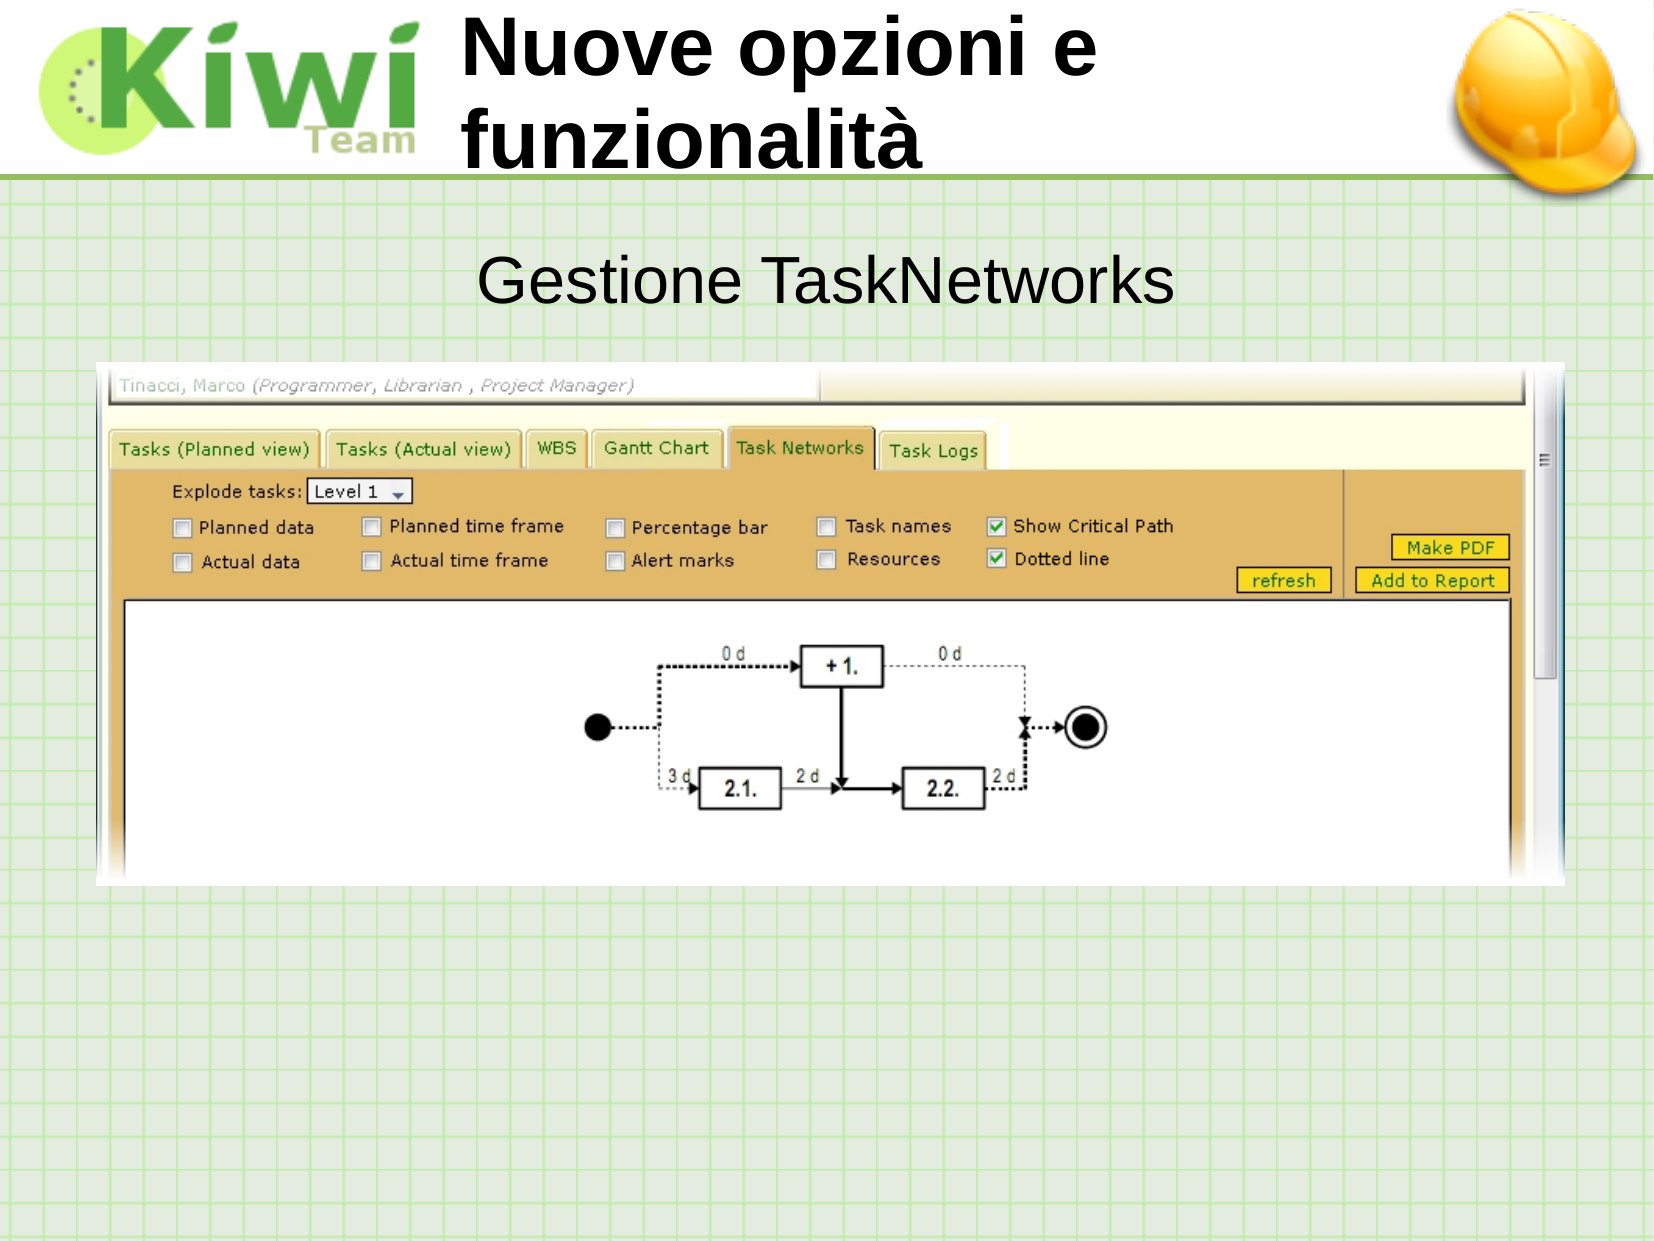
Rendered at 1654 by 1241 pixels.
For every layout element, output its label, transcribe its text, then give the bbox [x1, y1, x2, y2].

title Nuove opzioni e funzionalità [460, 0, 1489, 187]
picture [0, 0, 1654, 1241]
picture [29, 7, 438, 166]
text_box Gestione TaskNetworks [369, 206, 1285, 355]
text_box [0, 0, 460, 174]
